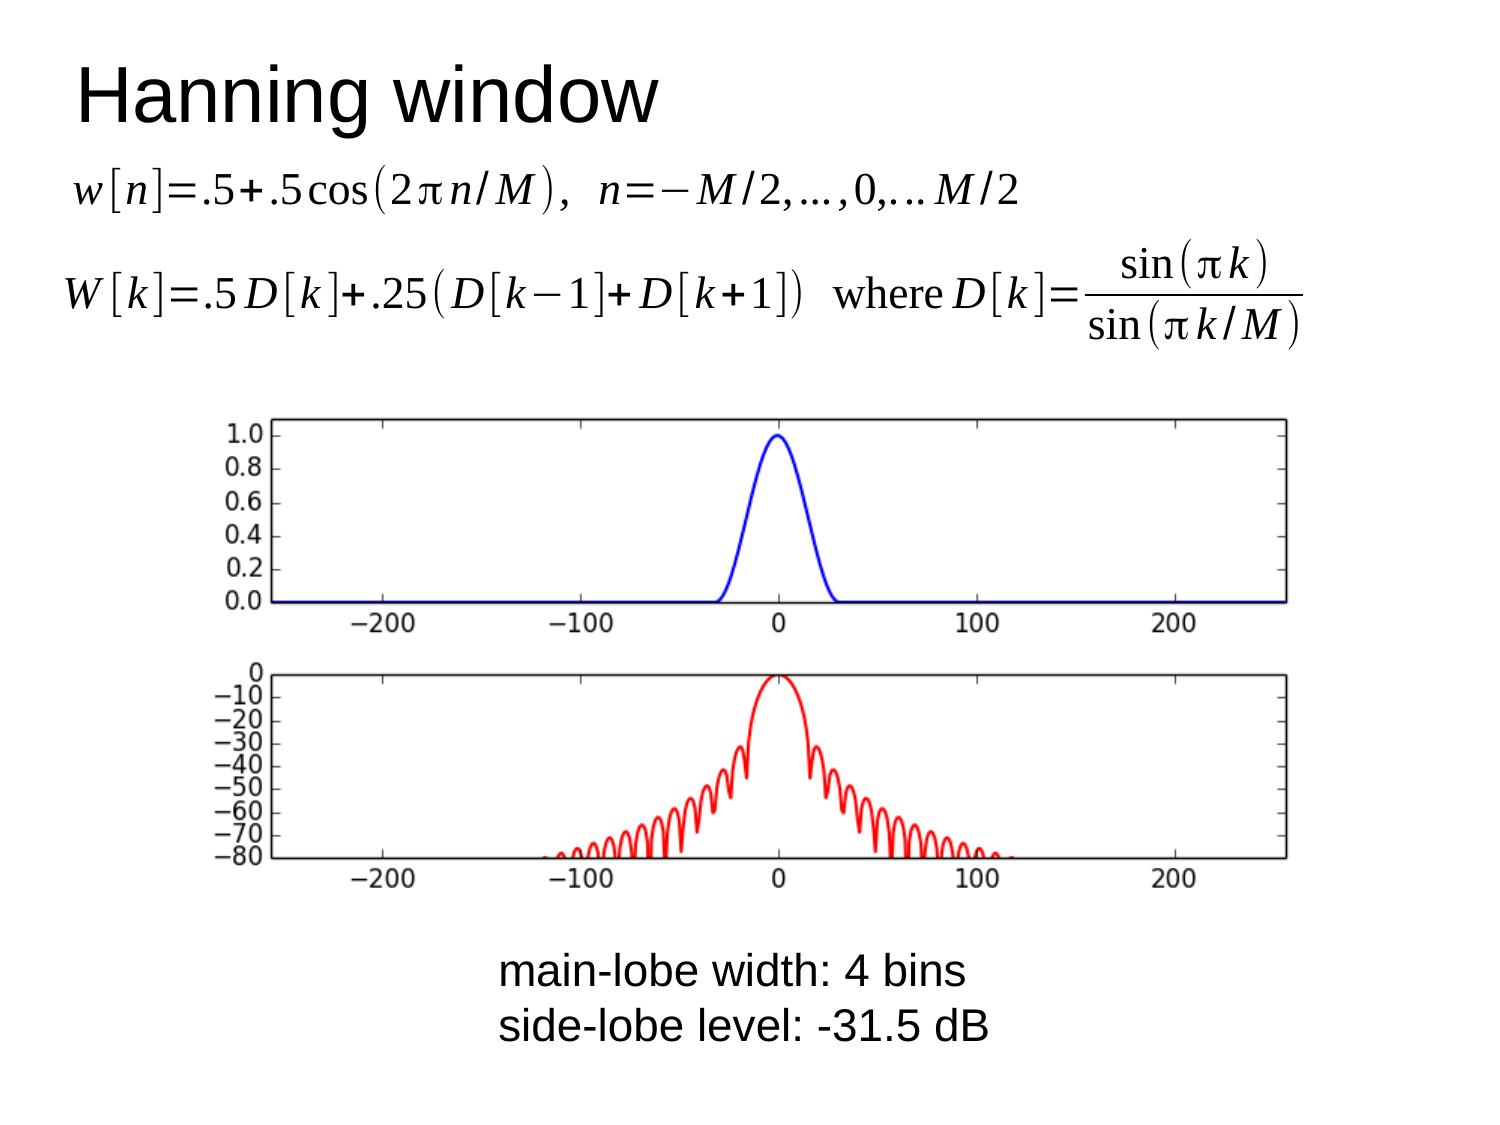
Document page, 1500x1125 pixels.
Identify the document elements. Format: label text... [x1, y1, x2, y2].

title Hanning window [75, 27, 1425, 163]
picture [187, 392, 1313, 918]
text_box main-lobe width: 4 bins side-lobe level: -31.5 dB [483, 929, 1006, 1059]
chart [56, 236, 1312, 354]
chart [65, 162, 1026, 218]
